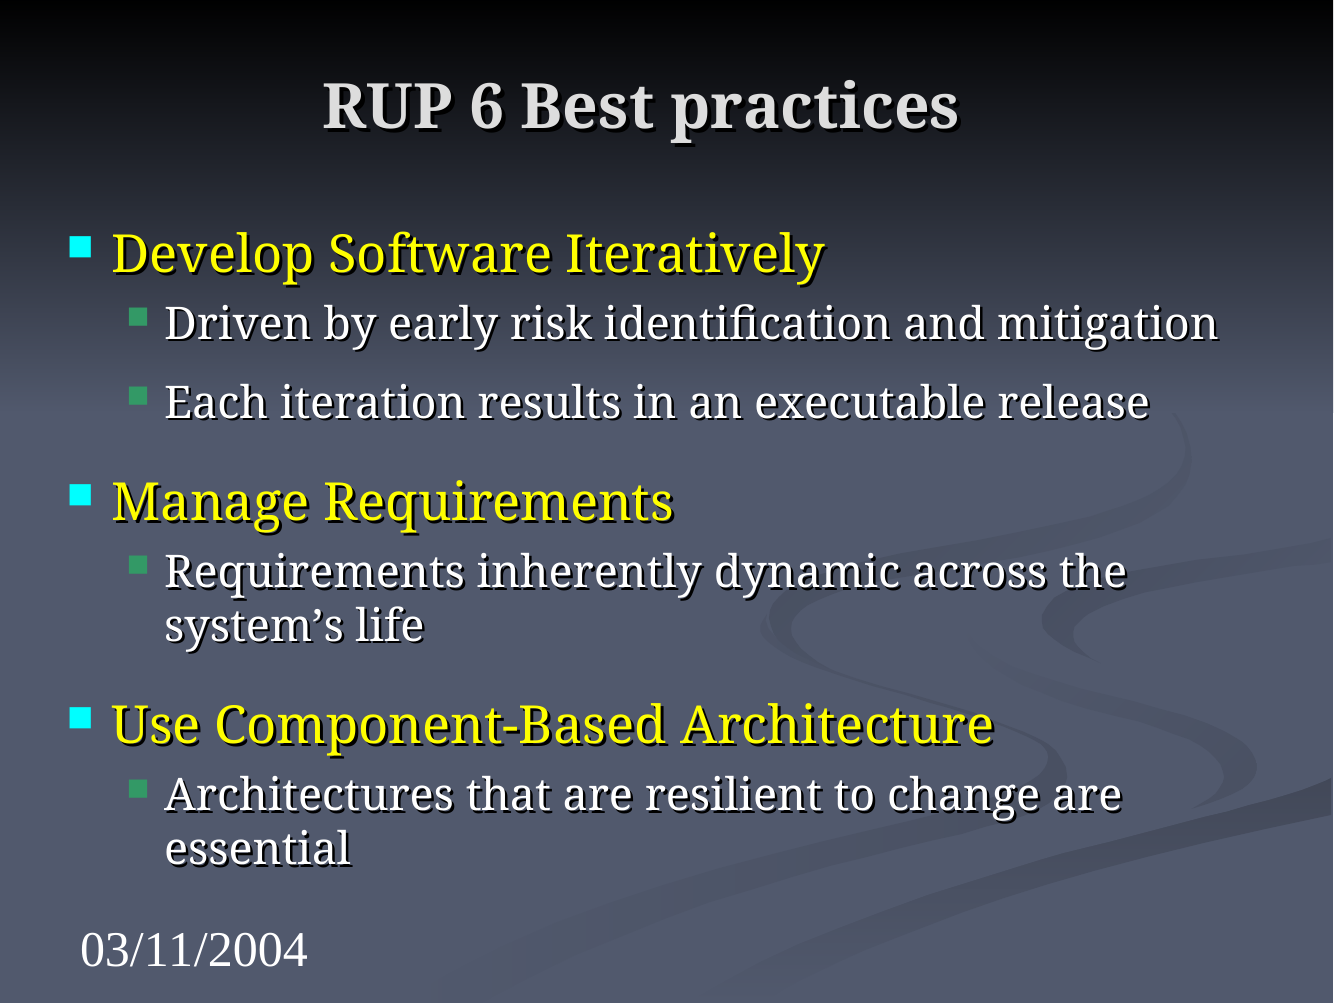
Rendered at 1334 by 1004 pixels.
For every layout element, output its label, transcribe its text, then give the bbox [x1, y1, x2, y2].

title RUP 6 Best practices [41, 59, 1242, 148]
list Develop Software Iteratively Driven by early risk identification and mitigation Each iteration results in an executable release Manage Requirements Requirements inherently dynamic across the system’s life Use Component-Based Architecture Architectures that are resilient to change are essential [53, 213, 1278, 894]
